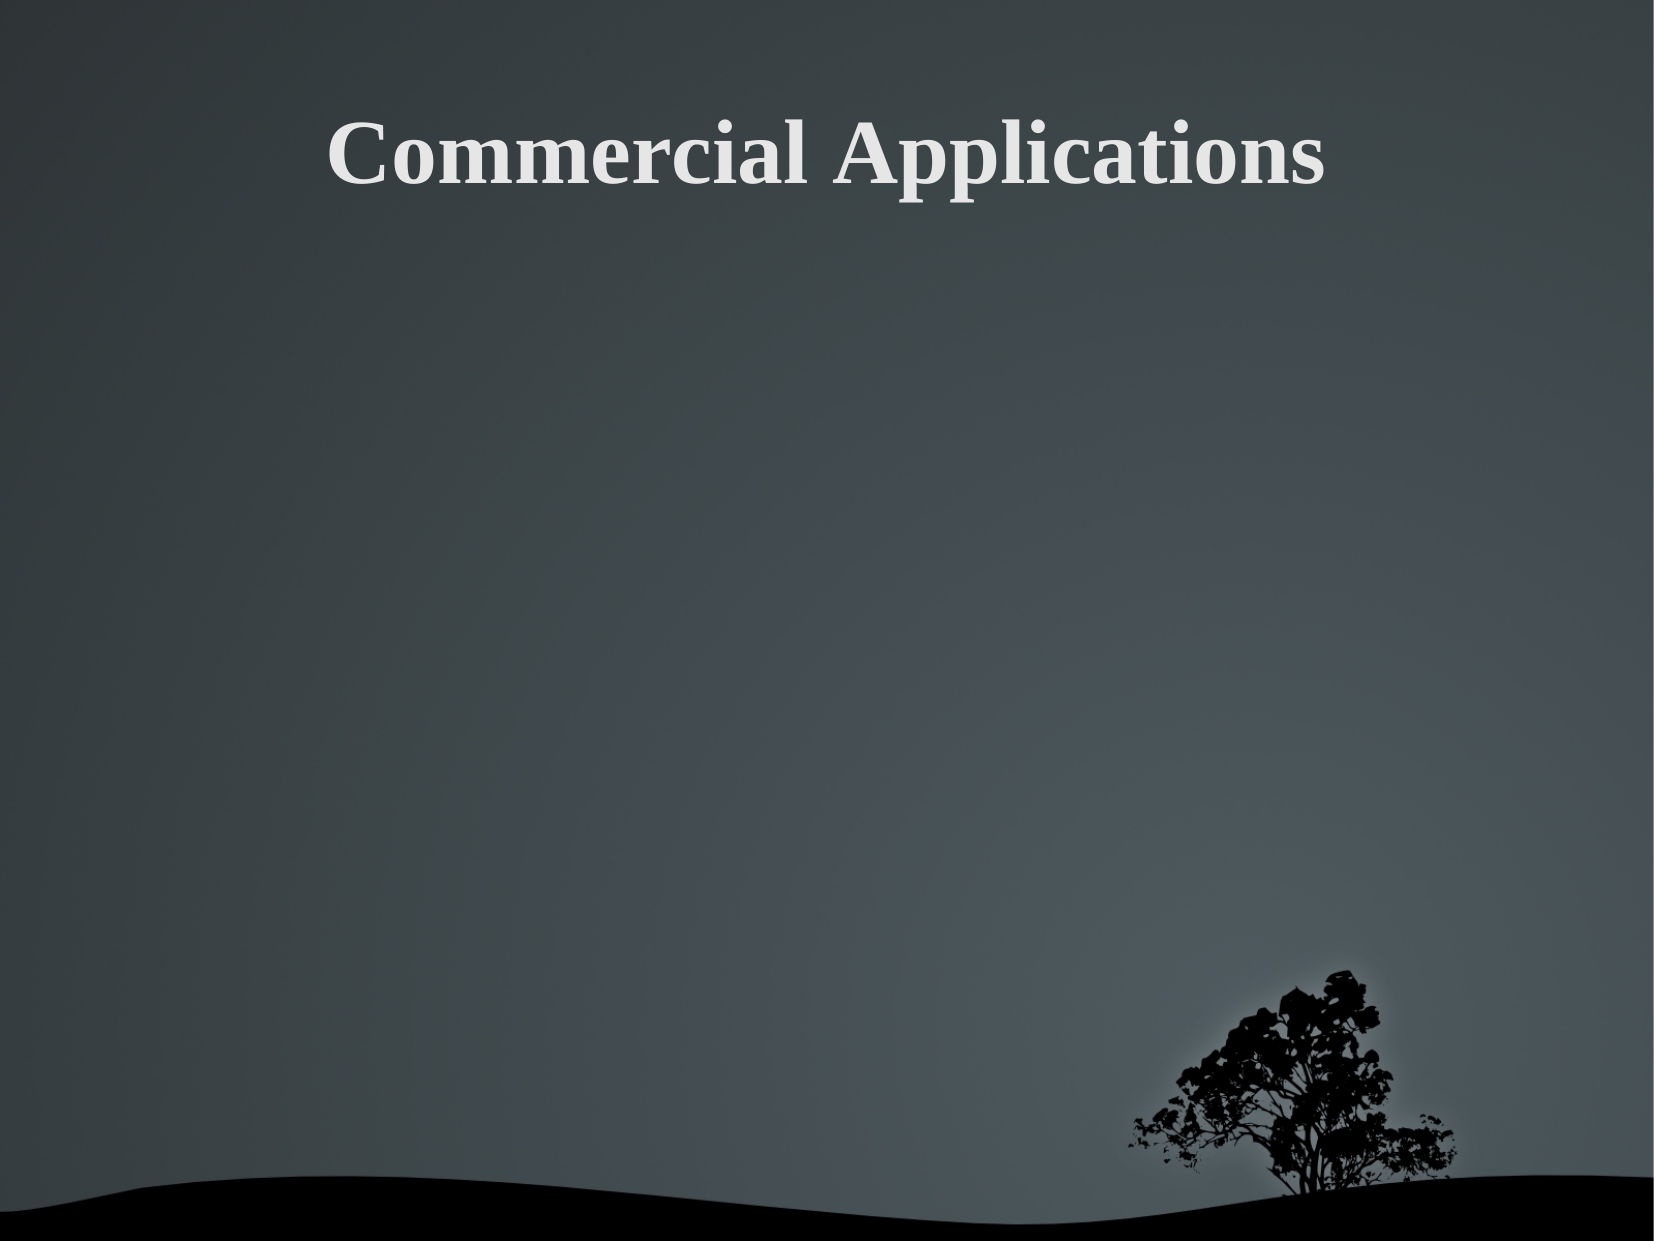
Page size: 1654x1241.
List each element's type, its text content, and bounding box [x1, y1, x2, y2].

title Commercial Applications [82, 49, 1571, 257]
picture [0, 0, 1654, 1241]
